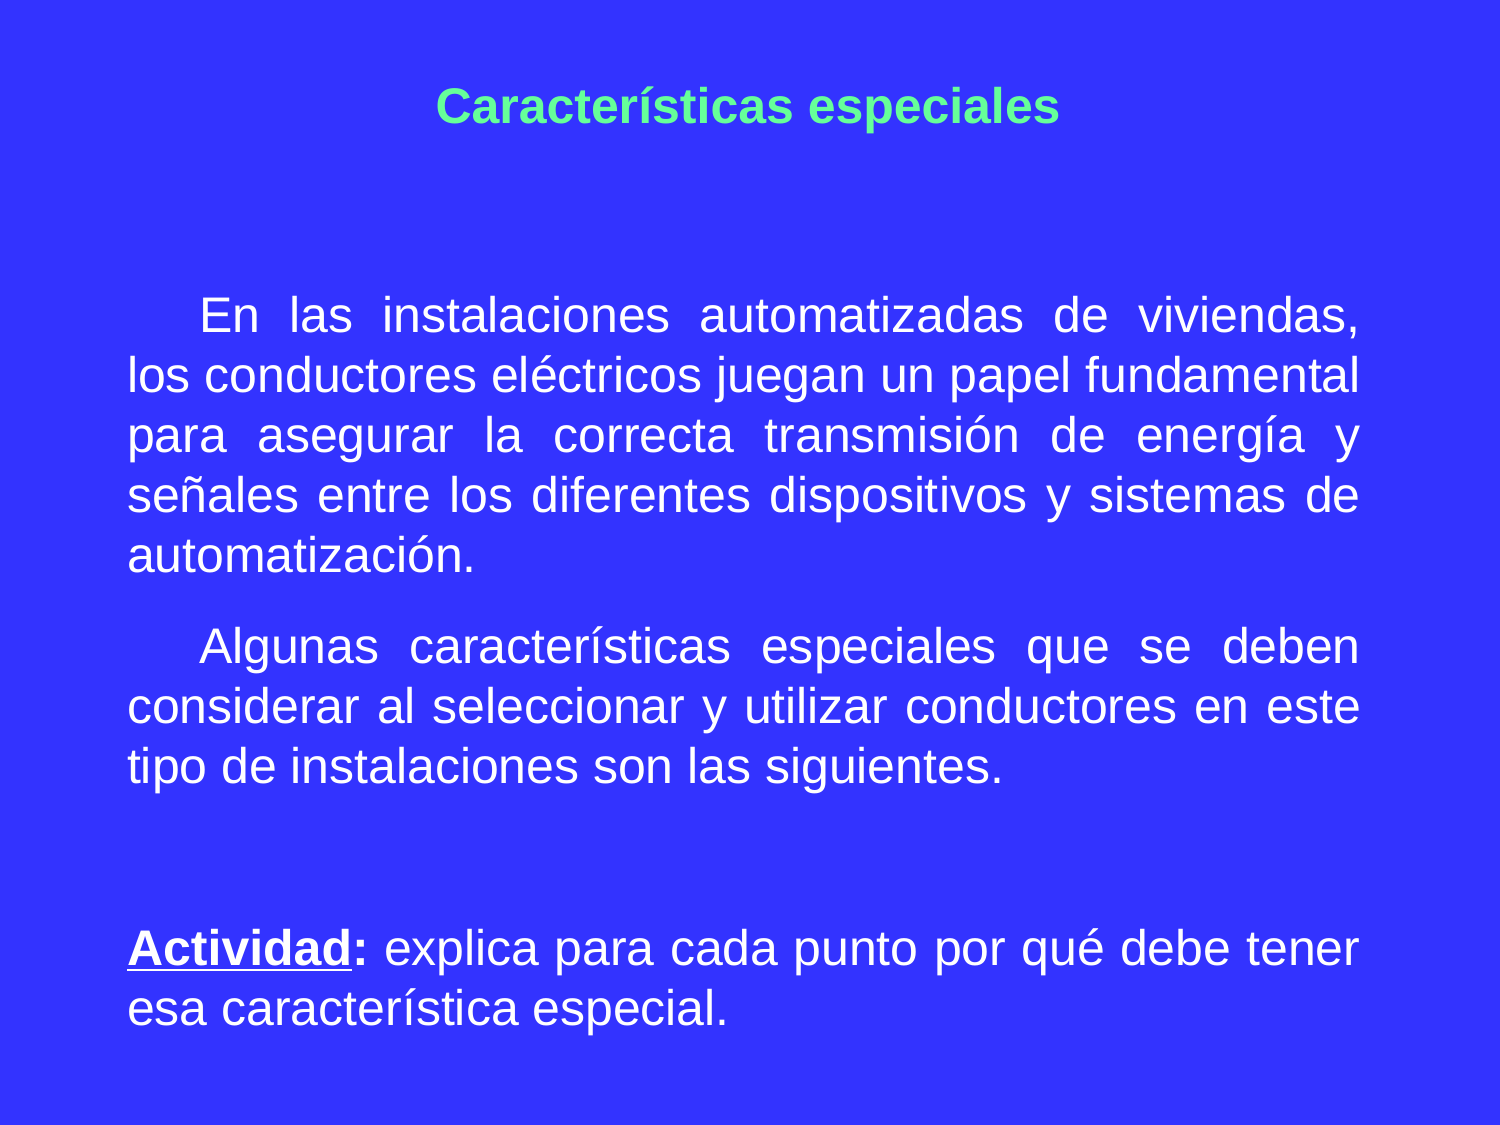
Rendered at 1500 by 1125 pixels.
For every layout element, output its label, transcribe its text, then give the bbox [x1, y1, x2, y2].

text_box En las instalaciones automatizadas de viviendas, los conductores eléctricos juegan un papel fundamental para asegurar la correcta transmisión de energía y señales entre los diferentes dispositivos y sistemas de automatización. Algunas características especiales que se deben considerar al seleccionar y utilizar conductores en este tipo de instalaciones son las siguientes. Actividad: explica para cada punto por qué debe tener esa característica especial. [112, 274, 1377, 1044]
text_box Características especiales [348, 66, 1140, 142]
